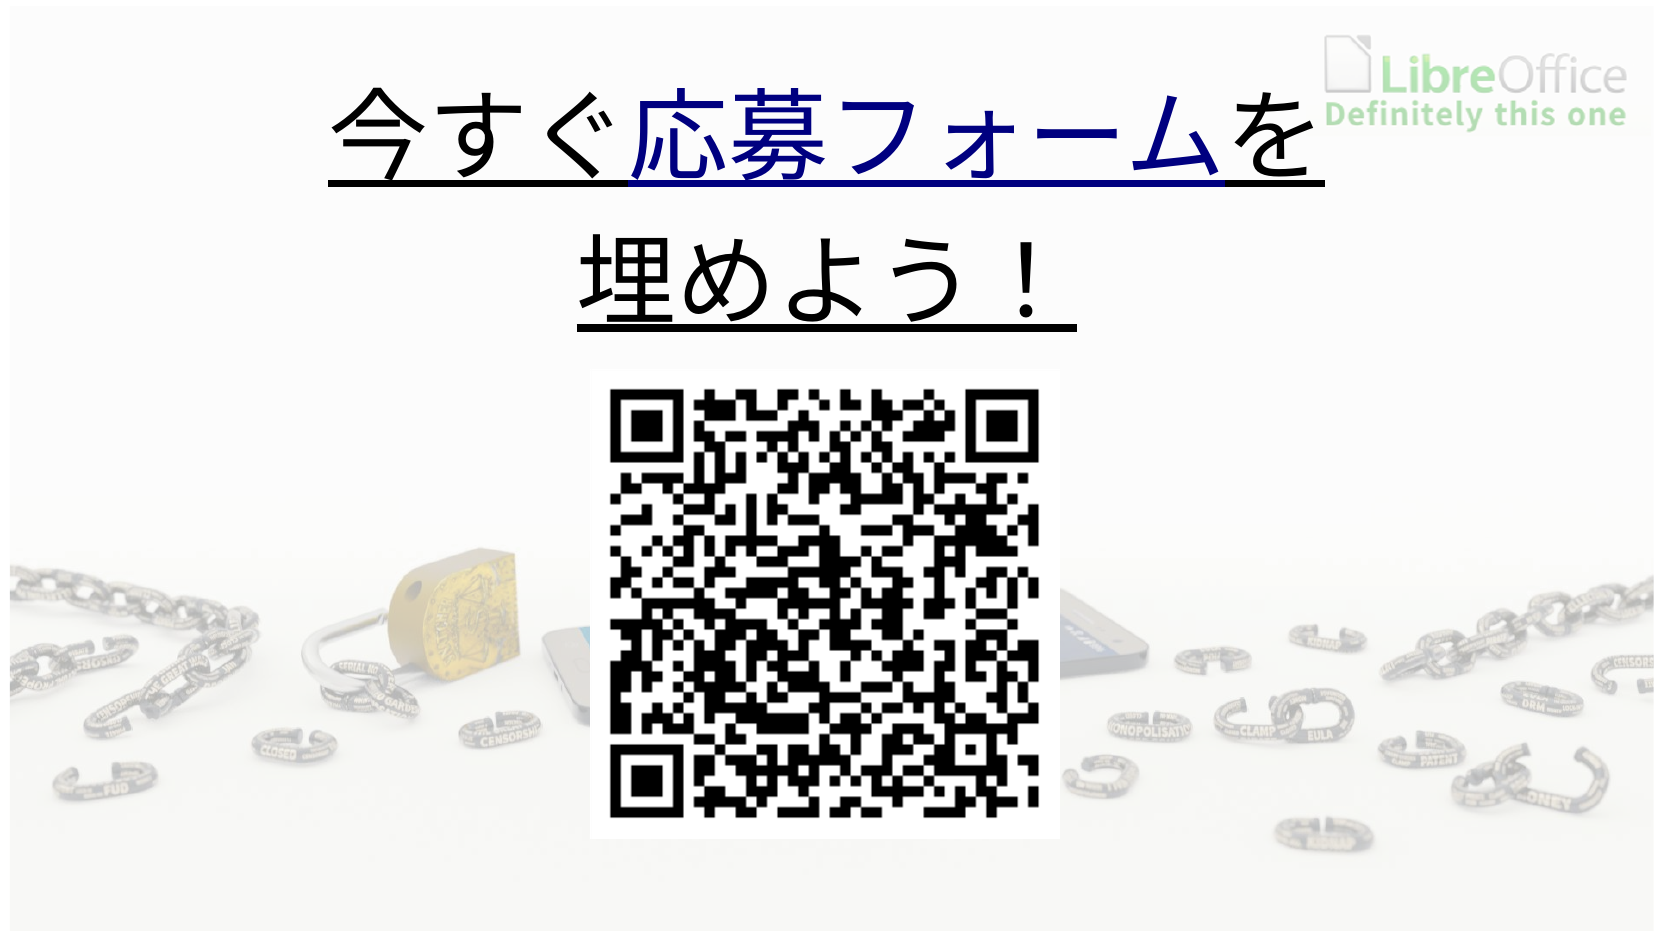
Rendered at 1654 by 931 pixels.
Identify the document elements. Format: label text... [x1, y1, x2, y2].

picture [9, 6, 1654, 931]
subtitle 今すぐ応募フォームを 埋めよう！ [82, 37, 1571, 638]
